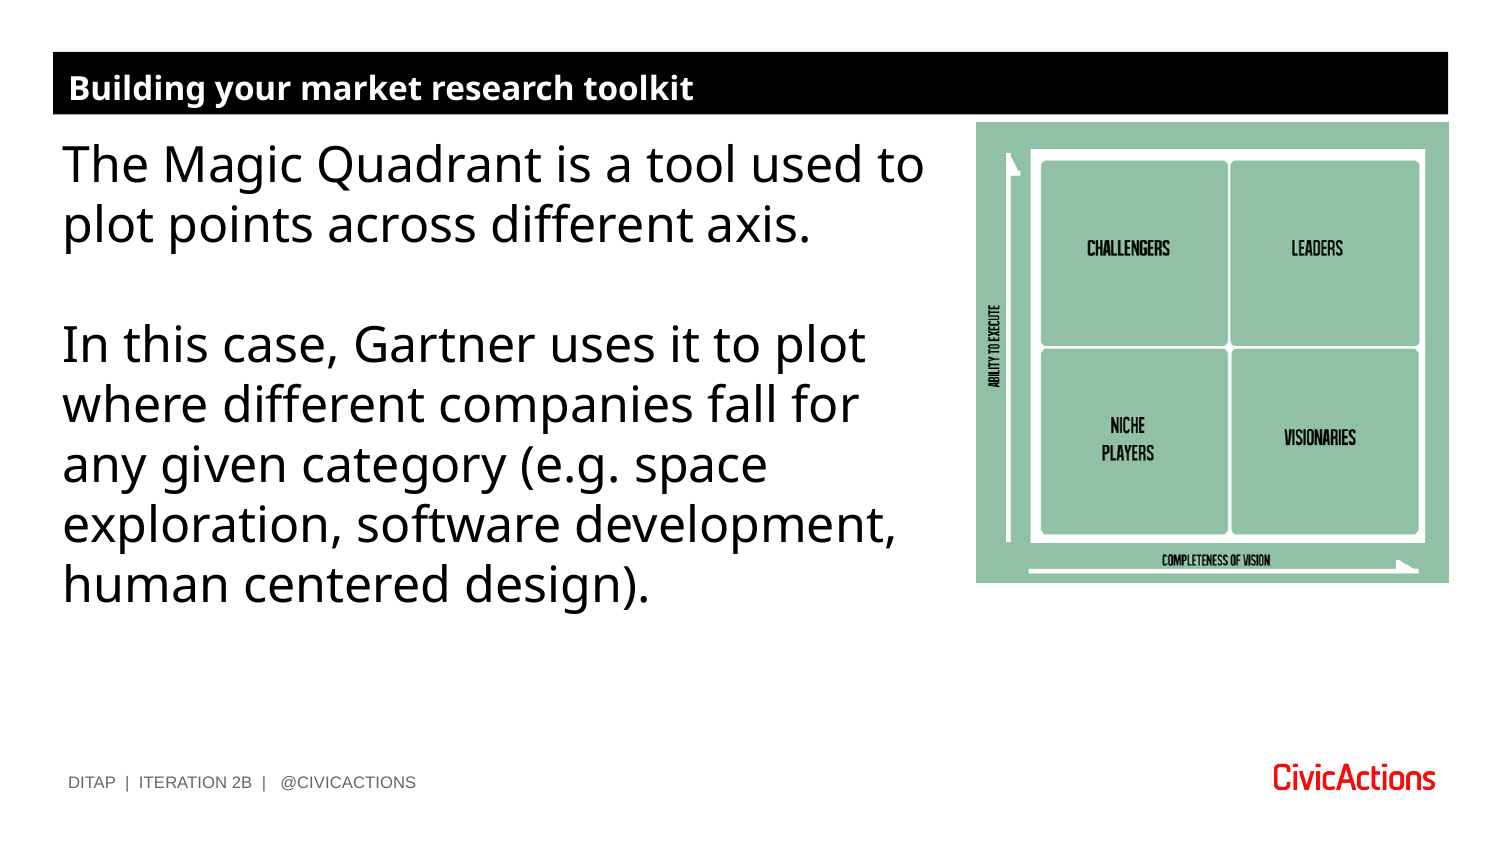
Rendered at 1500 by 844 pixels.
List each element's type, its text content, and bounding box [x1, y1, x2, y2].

picture [1271, 758, 1438, 795]
picture [976, 122, 1449, 583]
title Building your market research toolkit [53, 51, 1449, 115]
list The Magic Quadrant is a tool used to plot points across different axis. In this case, Gartner uses it to plot where different companies fall for any given category (e.g. space exploration, software development, human centered design). [53, 123, 962, 605]
